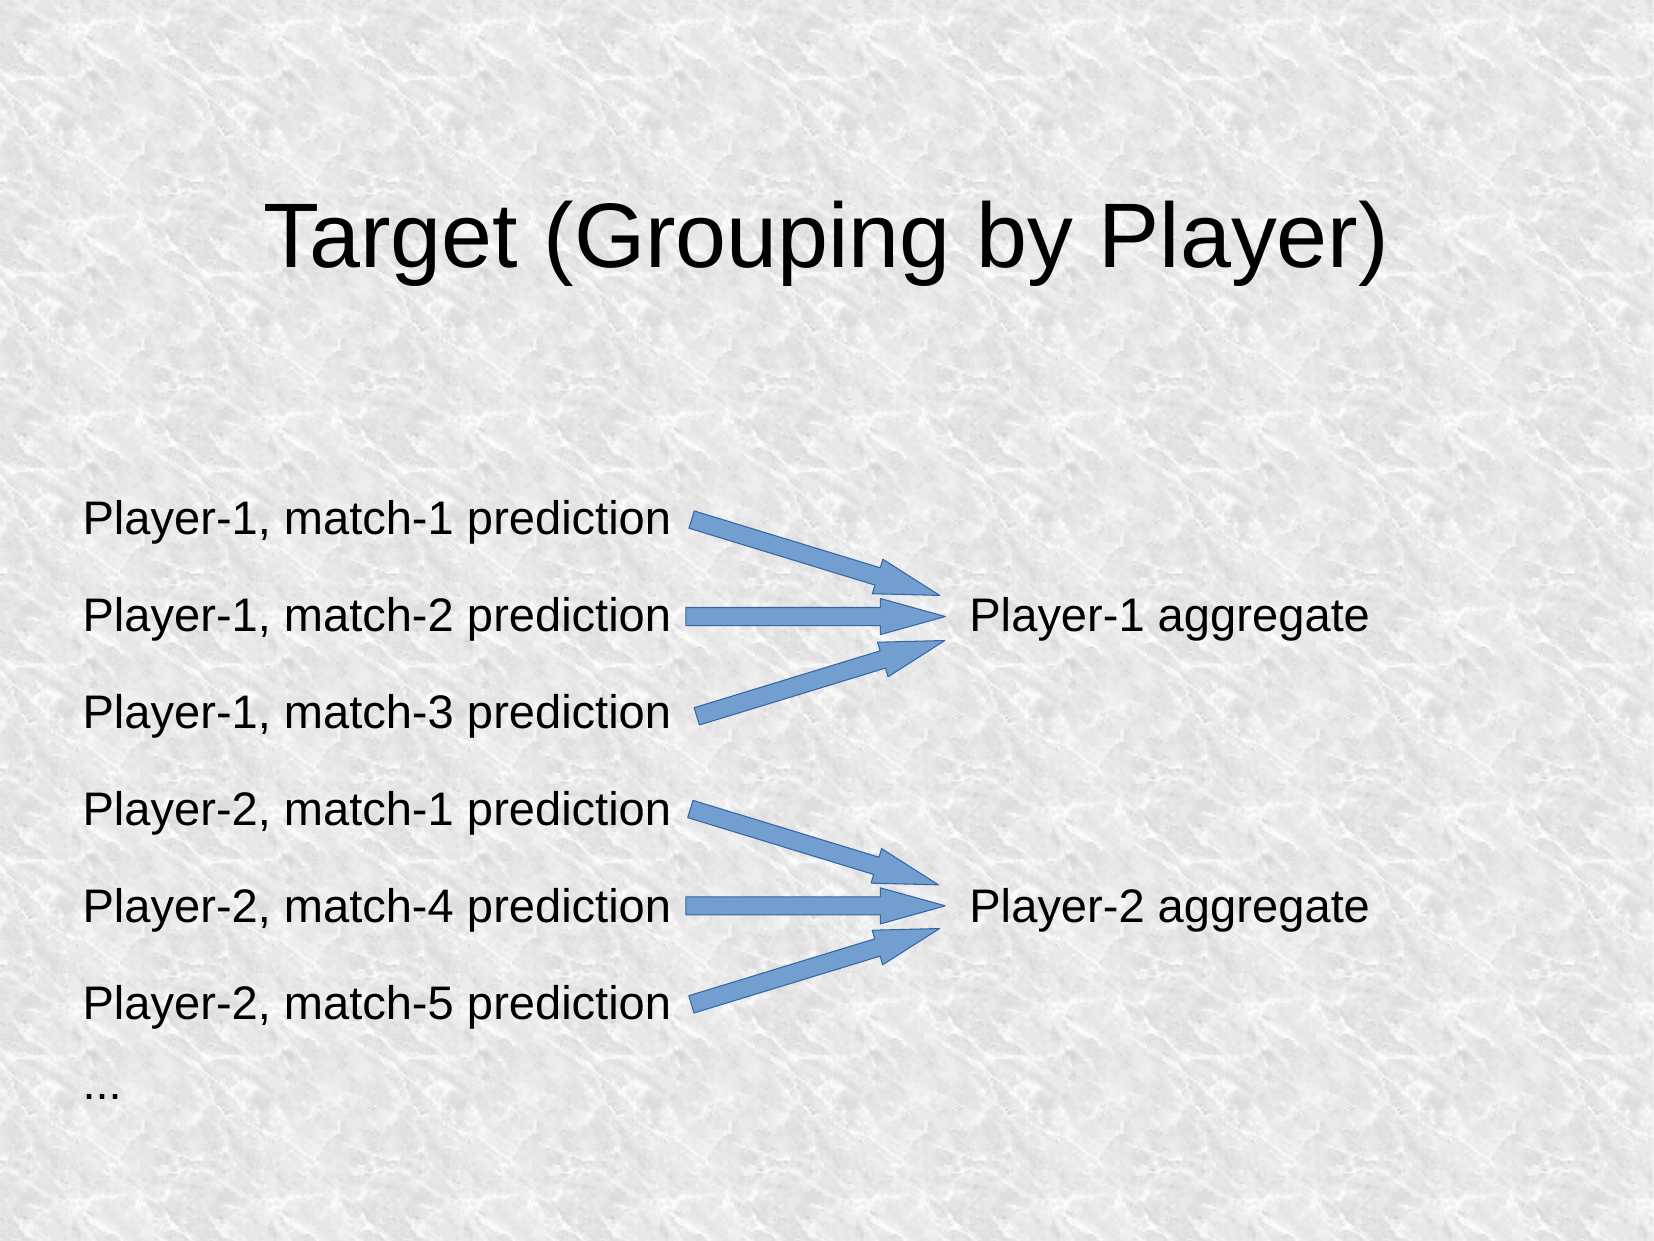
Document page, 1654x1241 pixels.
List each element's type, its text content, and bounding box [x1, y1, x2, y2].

text_box [688, 928, 940, 1013]
text_box [685, 887, 946, 924]
list Player-1, match-1 prediction Player-1, match-2 prediction Player-1 aggregate Player-1, match-3 prediction Player-2, match-1 prediction Player-2, match-4 prediction Player-2 aggregate Player-2, match-5 prediction ... [82, 290, 1571, 1111]
title Target (Grouping by Player) [82, 132, 1571, 290]
text_box [687, 800, 939, 885]
text_box [688, 510, 940, 596]
text_box [685, 598, 946, 635]
text_box [694, 640, 945, 725]
picture [0, 0, 1654, 1241]
